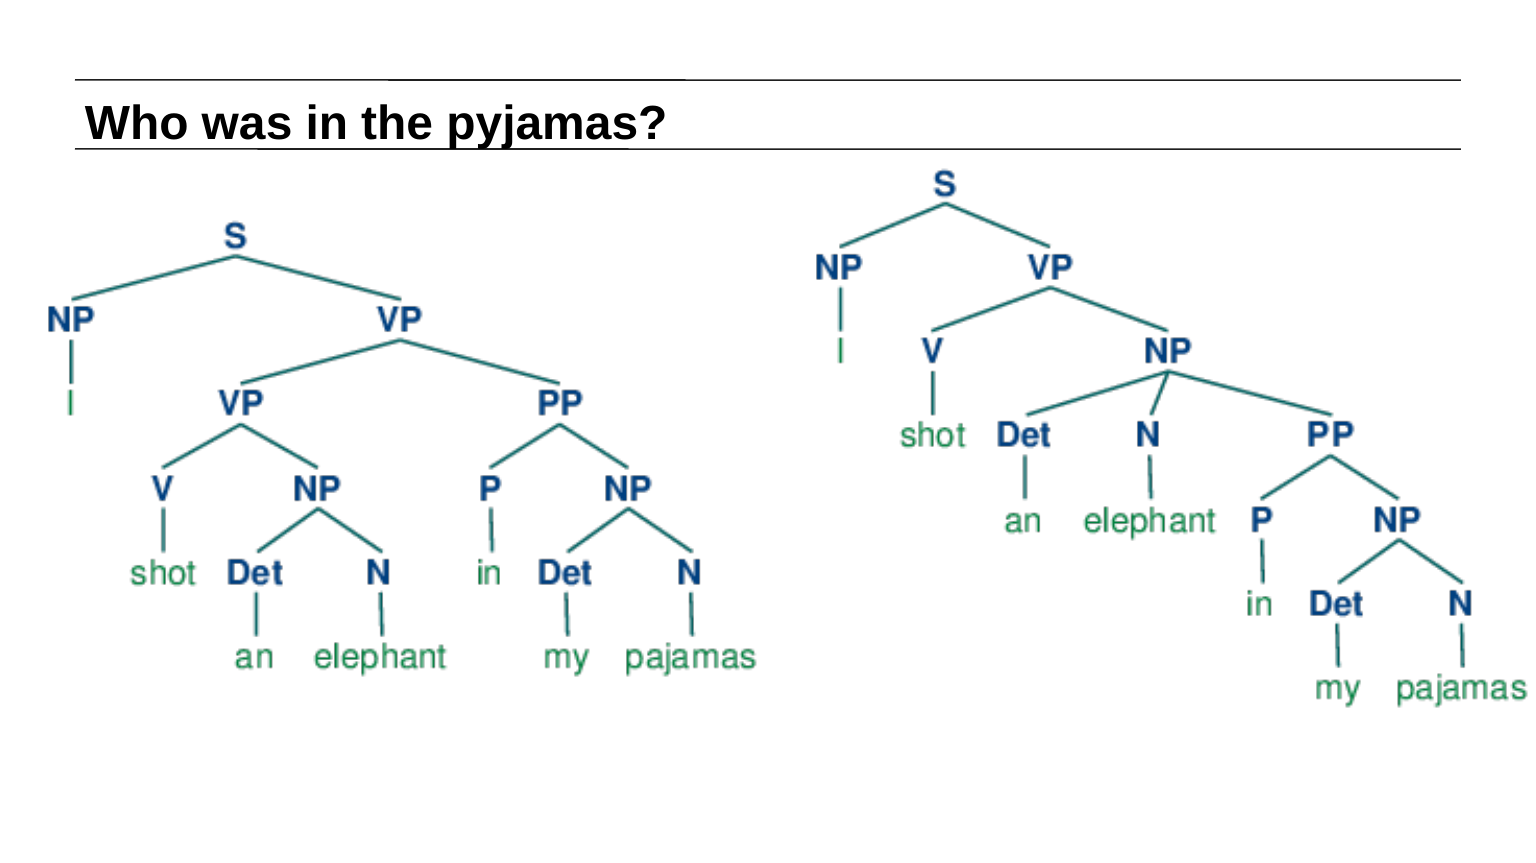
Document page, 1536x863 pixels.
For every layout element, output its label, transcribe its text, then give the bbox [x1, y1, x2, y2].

picture [45, 213, 767, 683]
picture [813, 161, 1536, 714]
title Who was in the pyjamas? [76, 82, 1369, 162]
